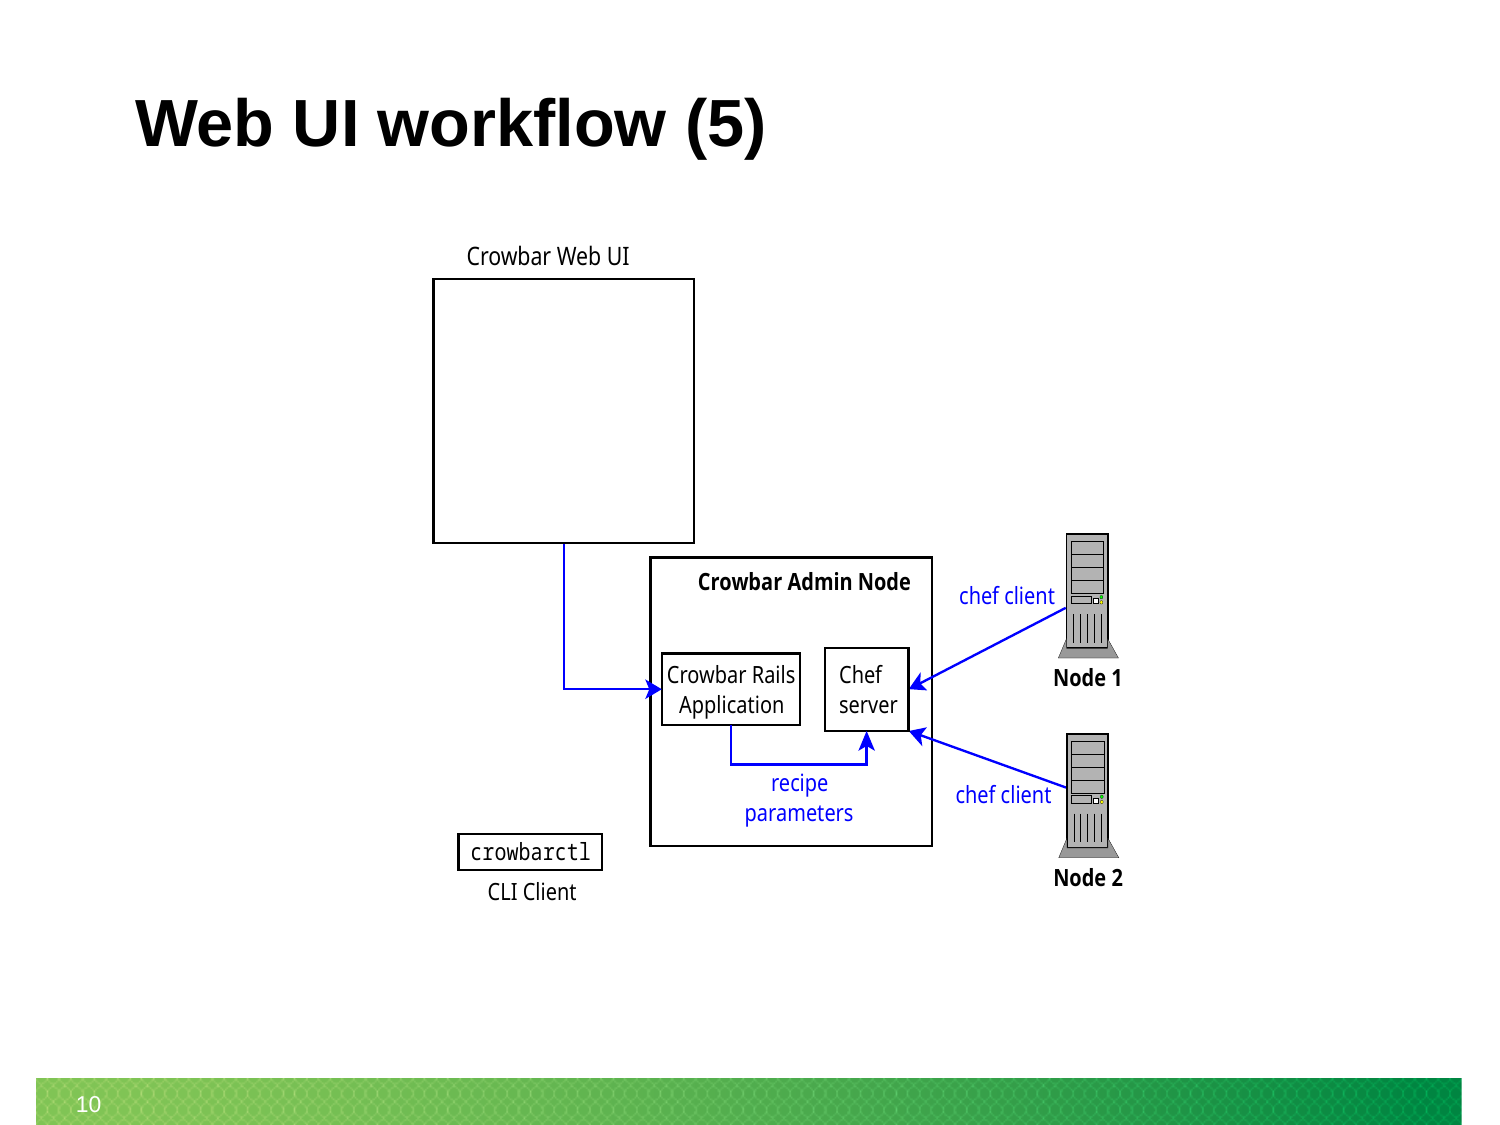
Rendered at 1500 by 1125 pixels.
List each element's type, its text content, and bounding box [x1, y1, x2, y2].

picture [36, 1078, 1462, 1125]
picture [413, 236, 1123, 945]
title Web UI workflow (5) [135, 41, 1372, 204]
